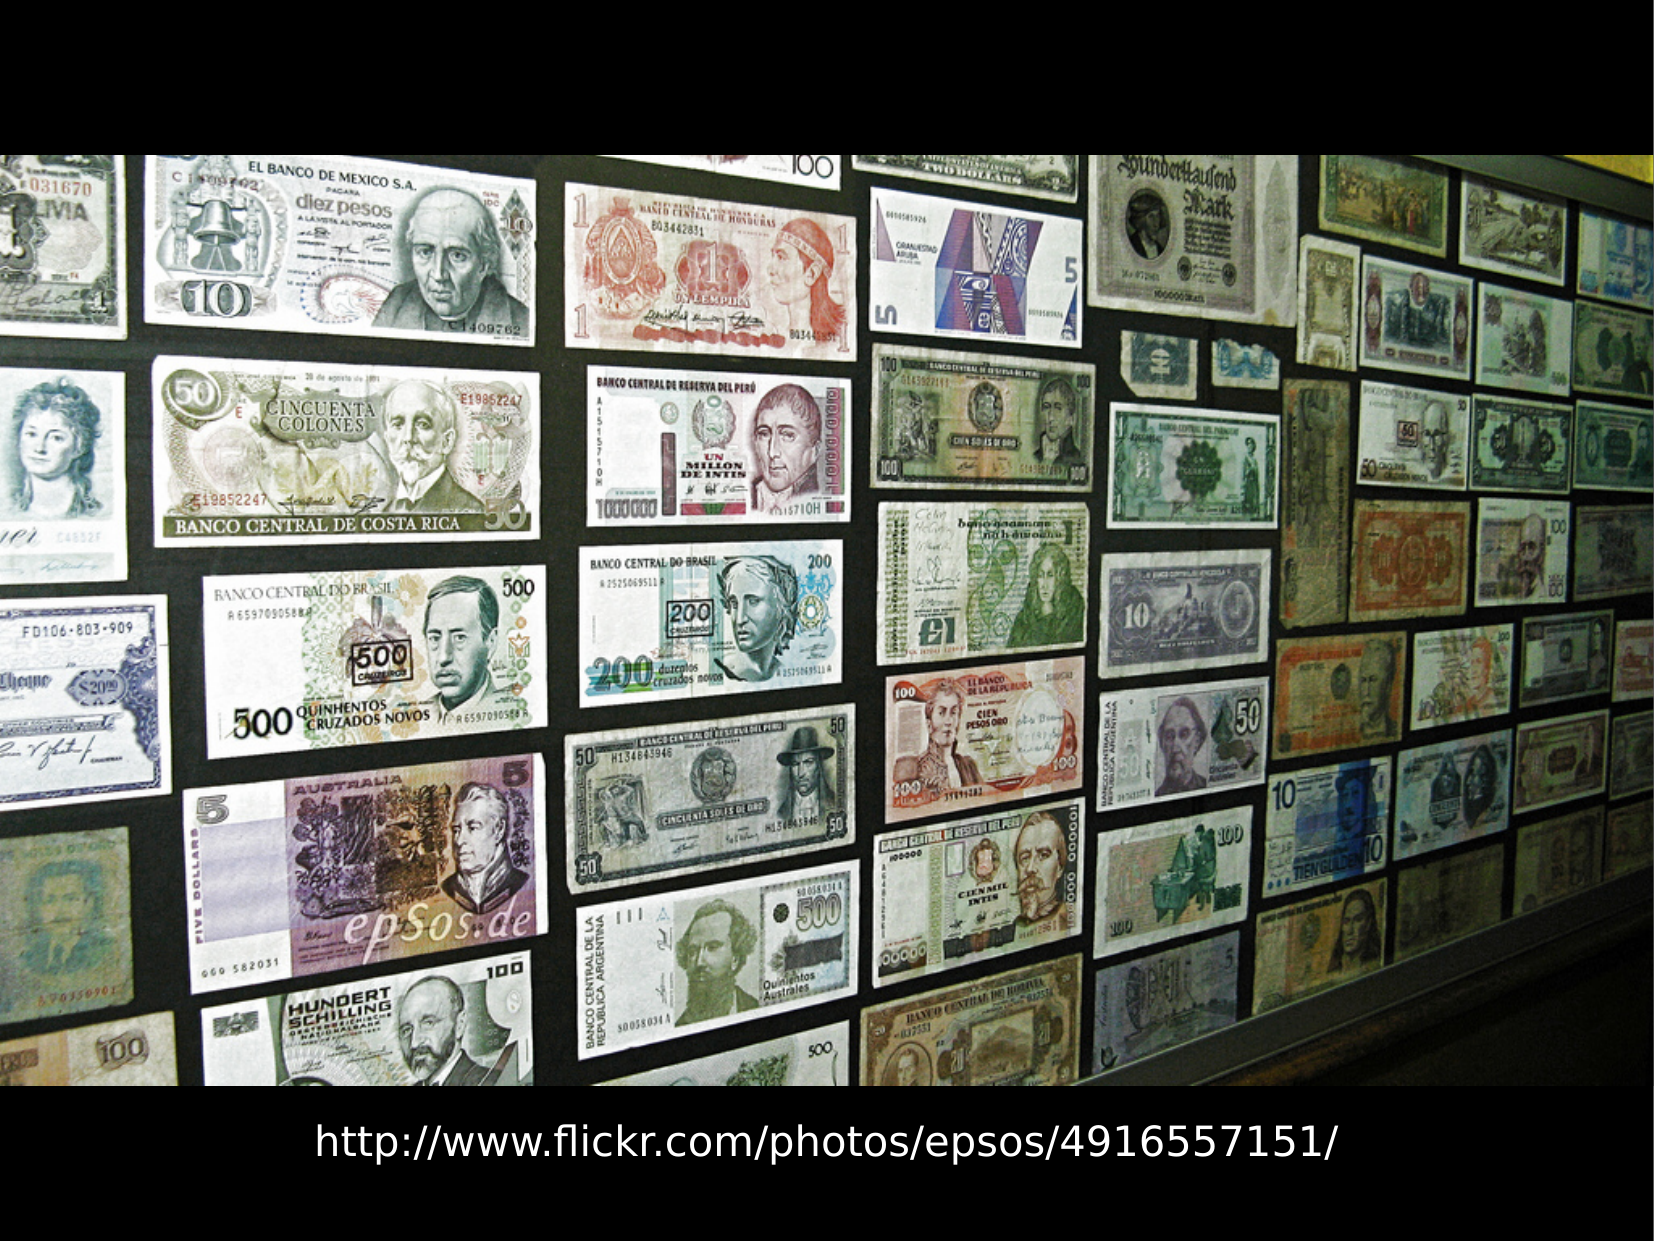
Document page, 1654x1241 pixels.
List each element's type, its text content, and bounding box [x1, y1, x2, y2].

text_box http://www.flickr.com/photos/epsos/4916557151/ [299, 1110, 1355, 1174]
picture [0, 155, 1654, 1086]
